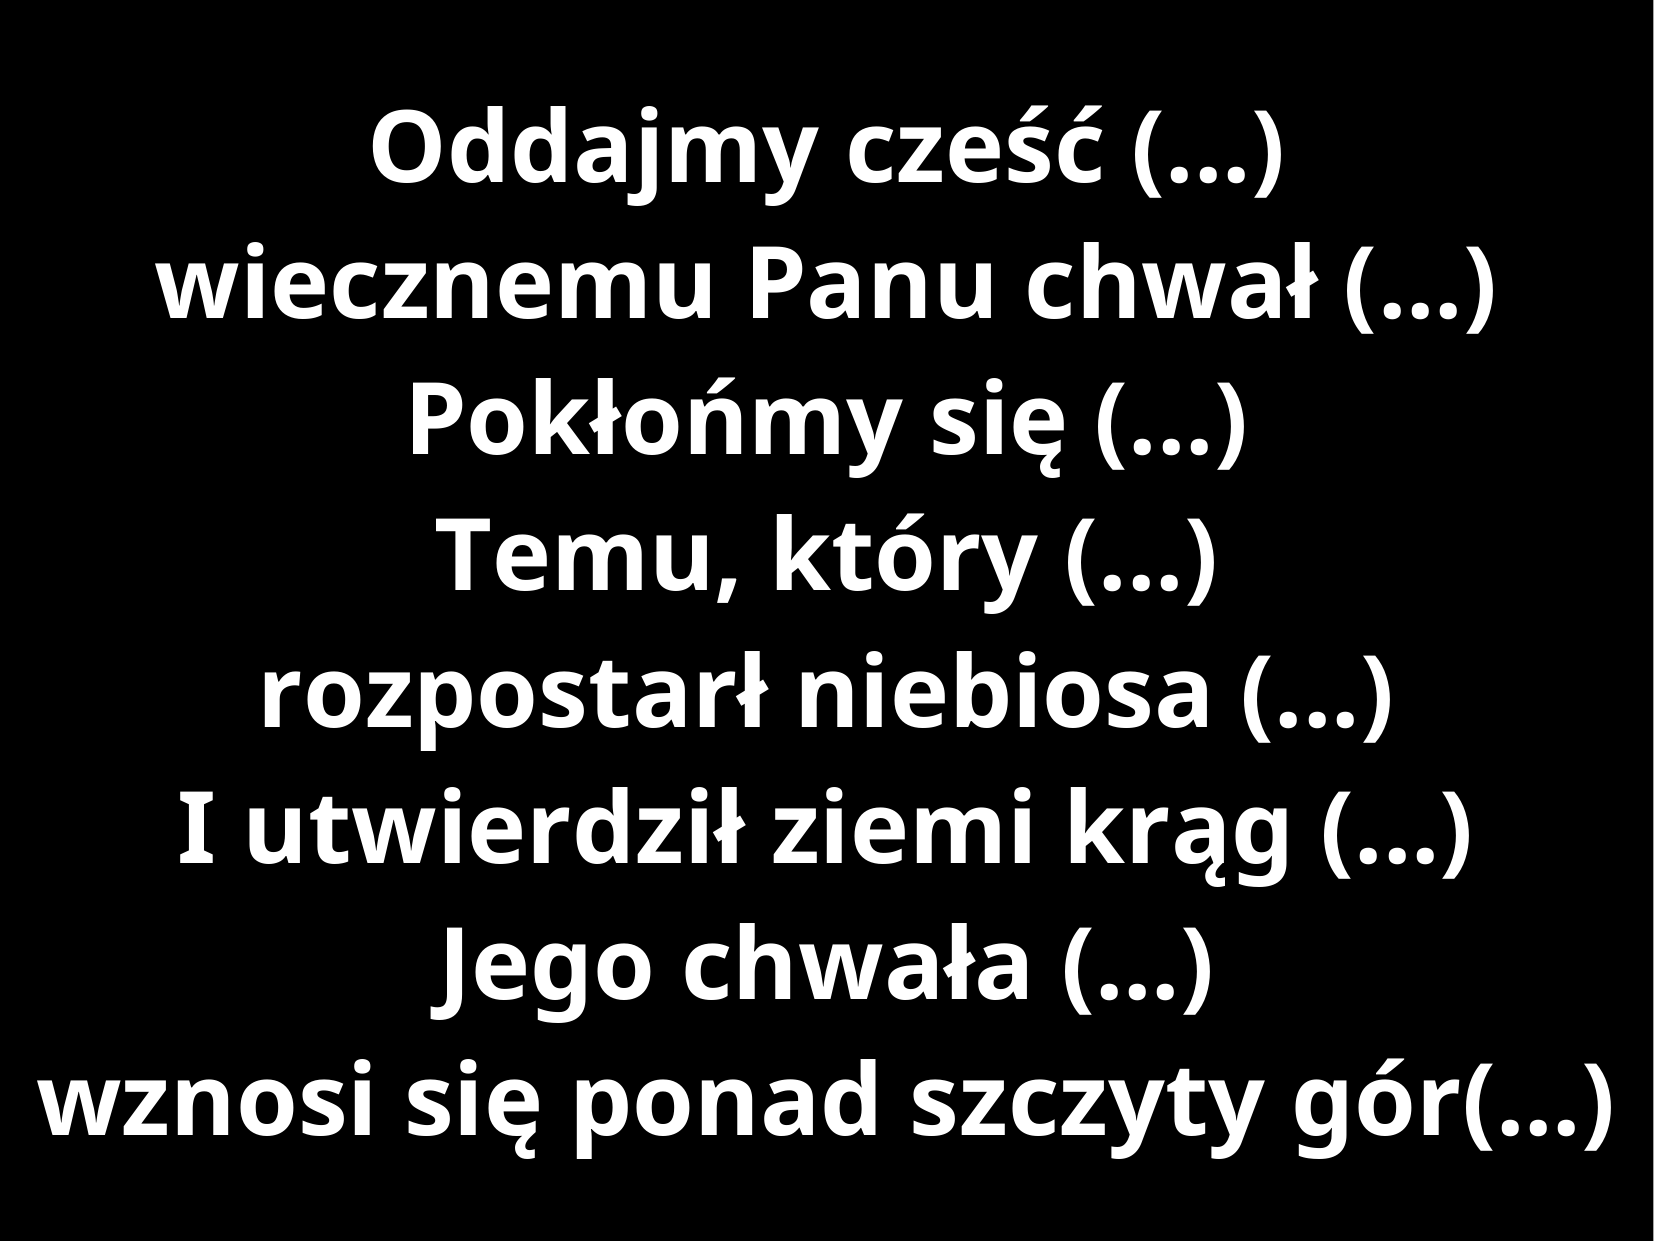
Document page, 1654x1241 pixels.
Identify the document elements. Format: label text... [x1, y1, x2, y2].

title Oddajmy cześć (...) wiecznemu Panu chwał (...) Pokłońmy się (...) Temu, który (...) rozpostarł niebiosa (...) I utwierdził ziemi krąg (...) Jego chwała (...) wznosi się ponad szczyty gór(...) [0, 0, 1654, 1241]
